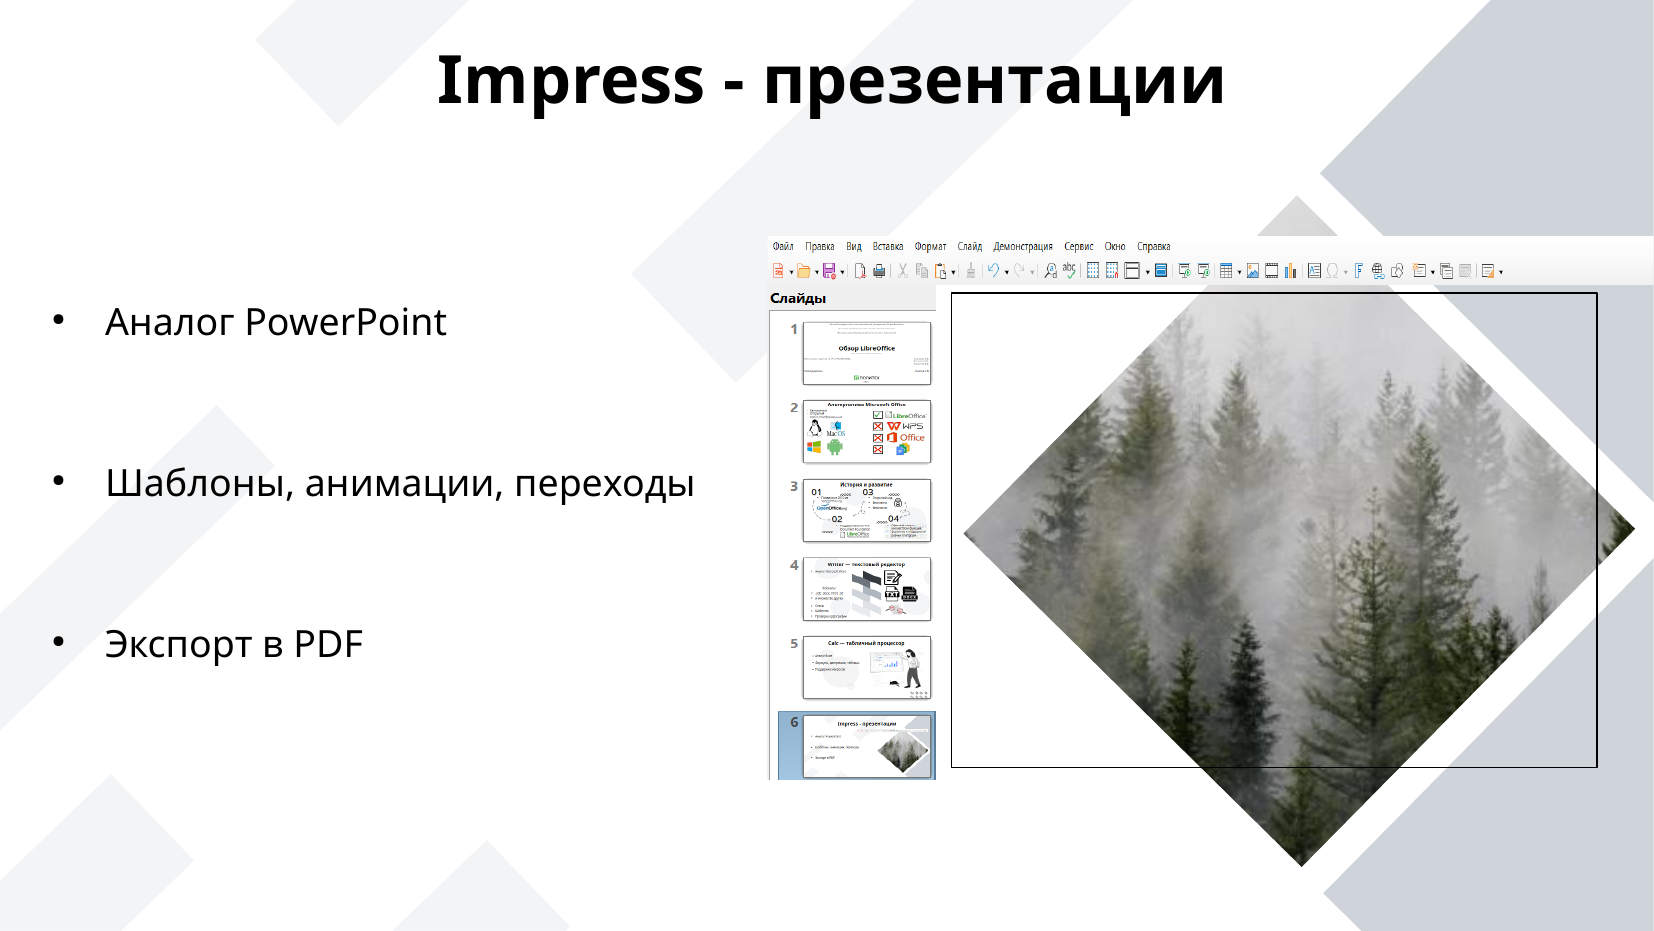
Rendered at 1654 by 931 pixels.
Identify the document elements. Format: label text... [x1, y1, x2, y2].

picture [767, 236, 1654, 780]
text_box [1598, 492, 1636, 567]
text_box [1256, 195, 1339, 236]
list Аналог PowerPoint Шаблоны, анимации, переходы Экспорт в PDF [34, 295, 728, 835]
title Impress - презентации [88, 0, 1577, 156]
text_box [1201, 285, 1395, 292]
text_box [963, 294, 1596, 767]
text_box [1201, 768, 1400, 867]
